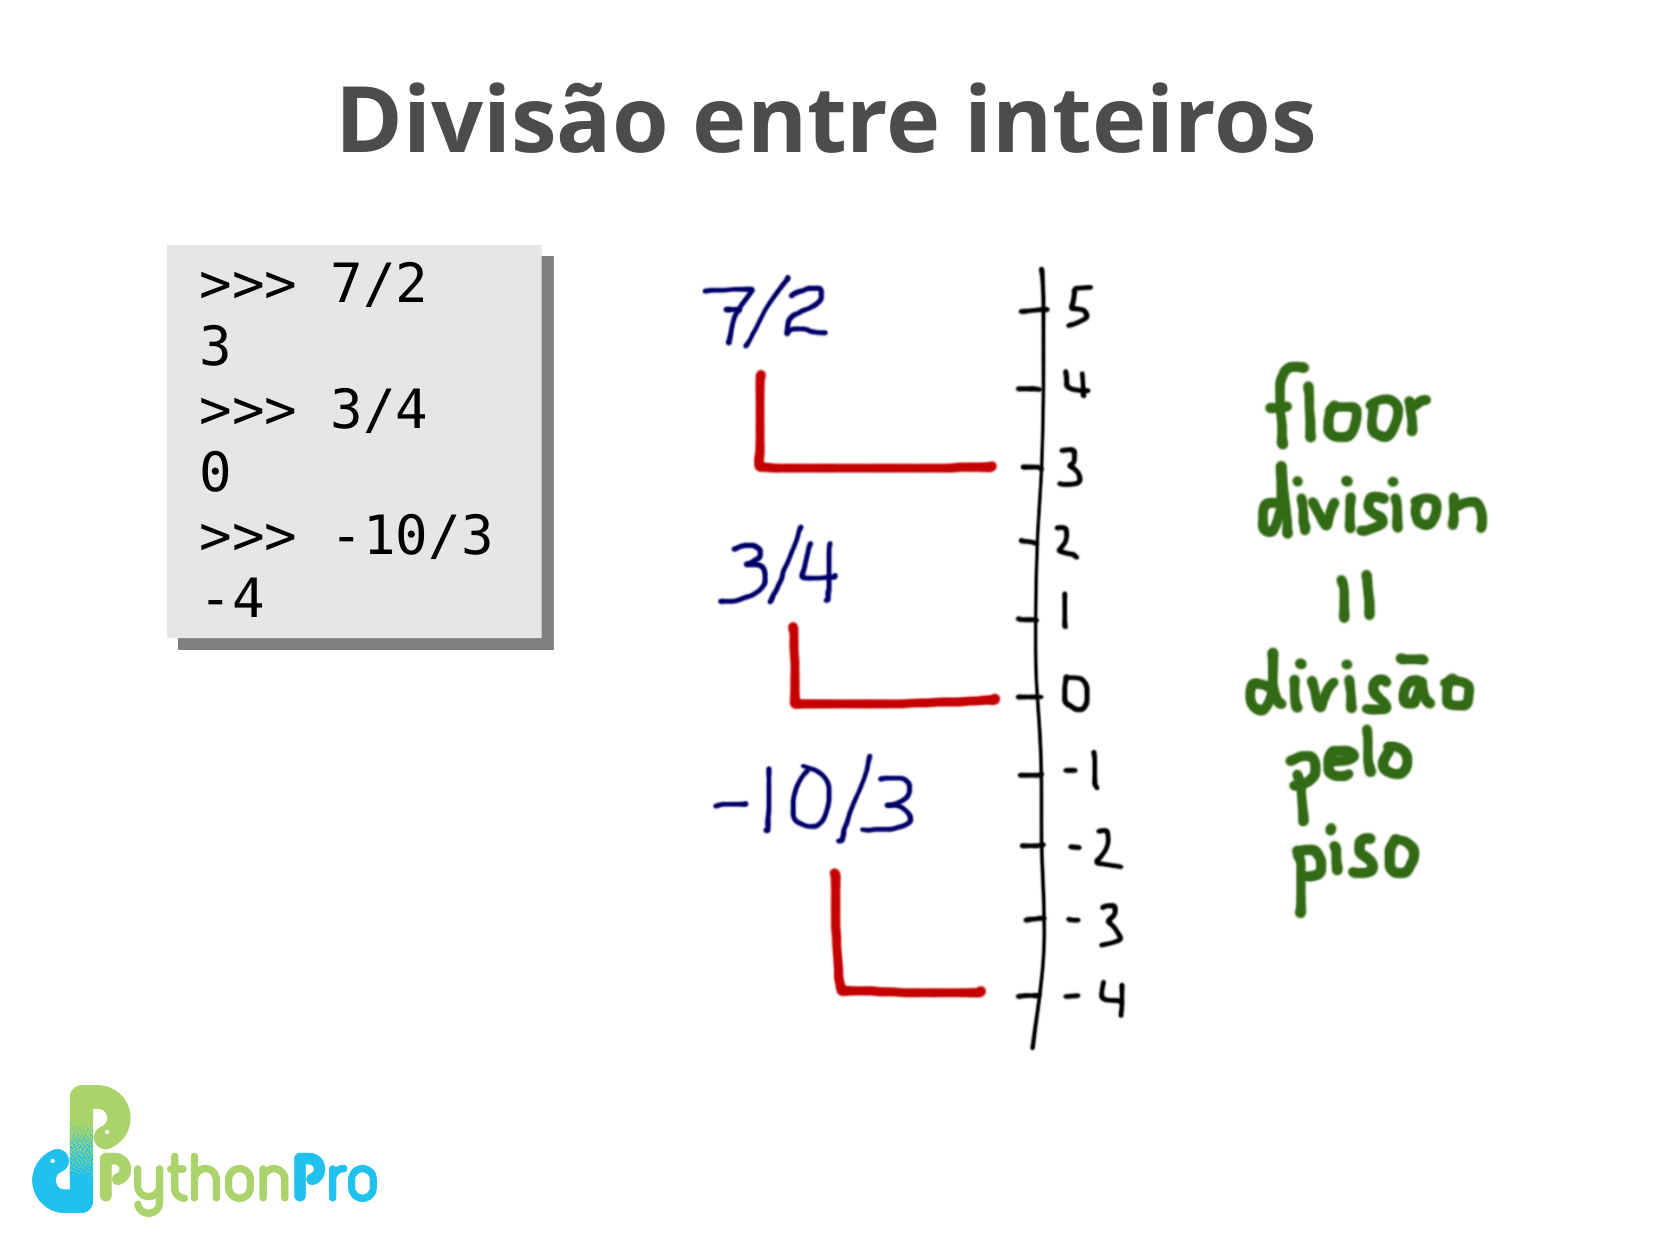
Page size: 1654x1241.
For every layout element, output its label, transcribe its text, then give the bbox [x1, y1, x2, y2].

picture [701, 265, 1127, 1052]
text_box >>> 7/2 3 >>> 3/4 0 >>> -10/3 -4 [167, 245, 542, 639]
picture [32, 1085, 377, 1217]
picture [1243, 359, 1489, 920]
title Divisão entre inteiros [82, 13, 1571, 222]
